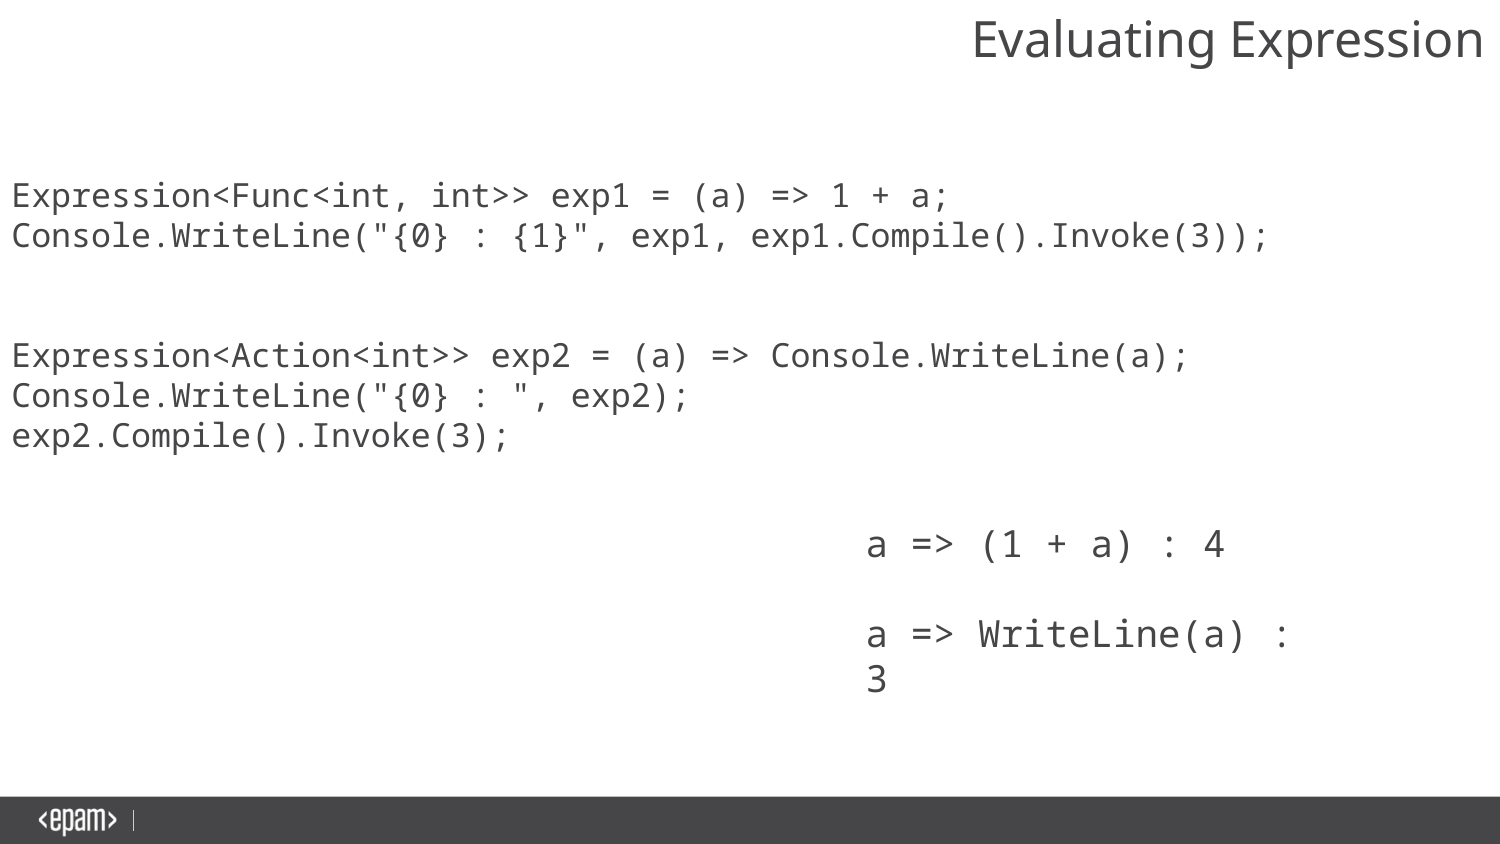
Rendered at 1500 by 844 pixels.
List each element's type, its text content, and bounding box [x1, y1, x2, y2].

text_box Expression<Func<int, int>> exp1 = (a) => 1 + a; Console.WriteLine("{0} : {1}", exp1, exp1.Compile().Invoke(3)); Expression<Action<int>> exp2 = (a) => Console.WriteLine(a); Console.WriteLine("{0} : ", exp2); exp2.Compile().Invoke(3); [0, 166, 1287, 502]
list Evaluating Expression [0, 0, 1500, 115]
text_box a => (1 + a) : 4 a => WriteLine(a) : 3 [850, 513, 1331, 708]
picture [38, 808, 117, 837]
